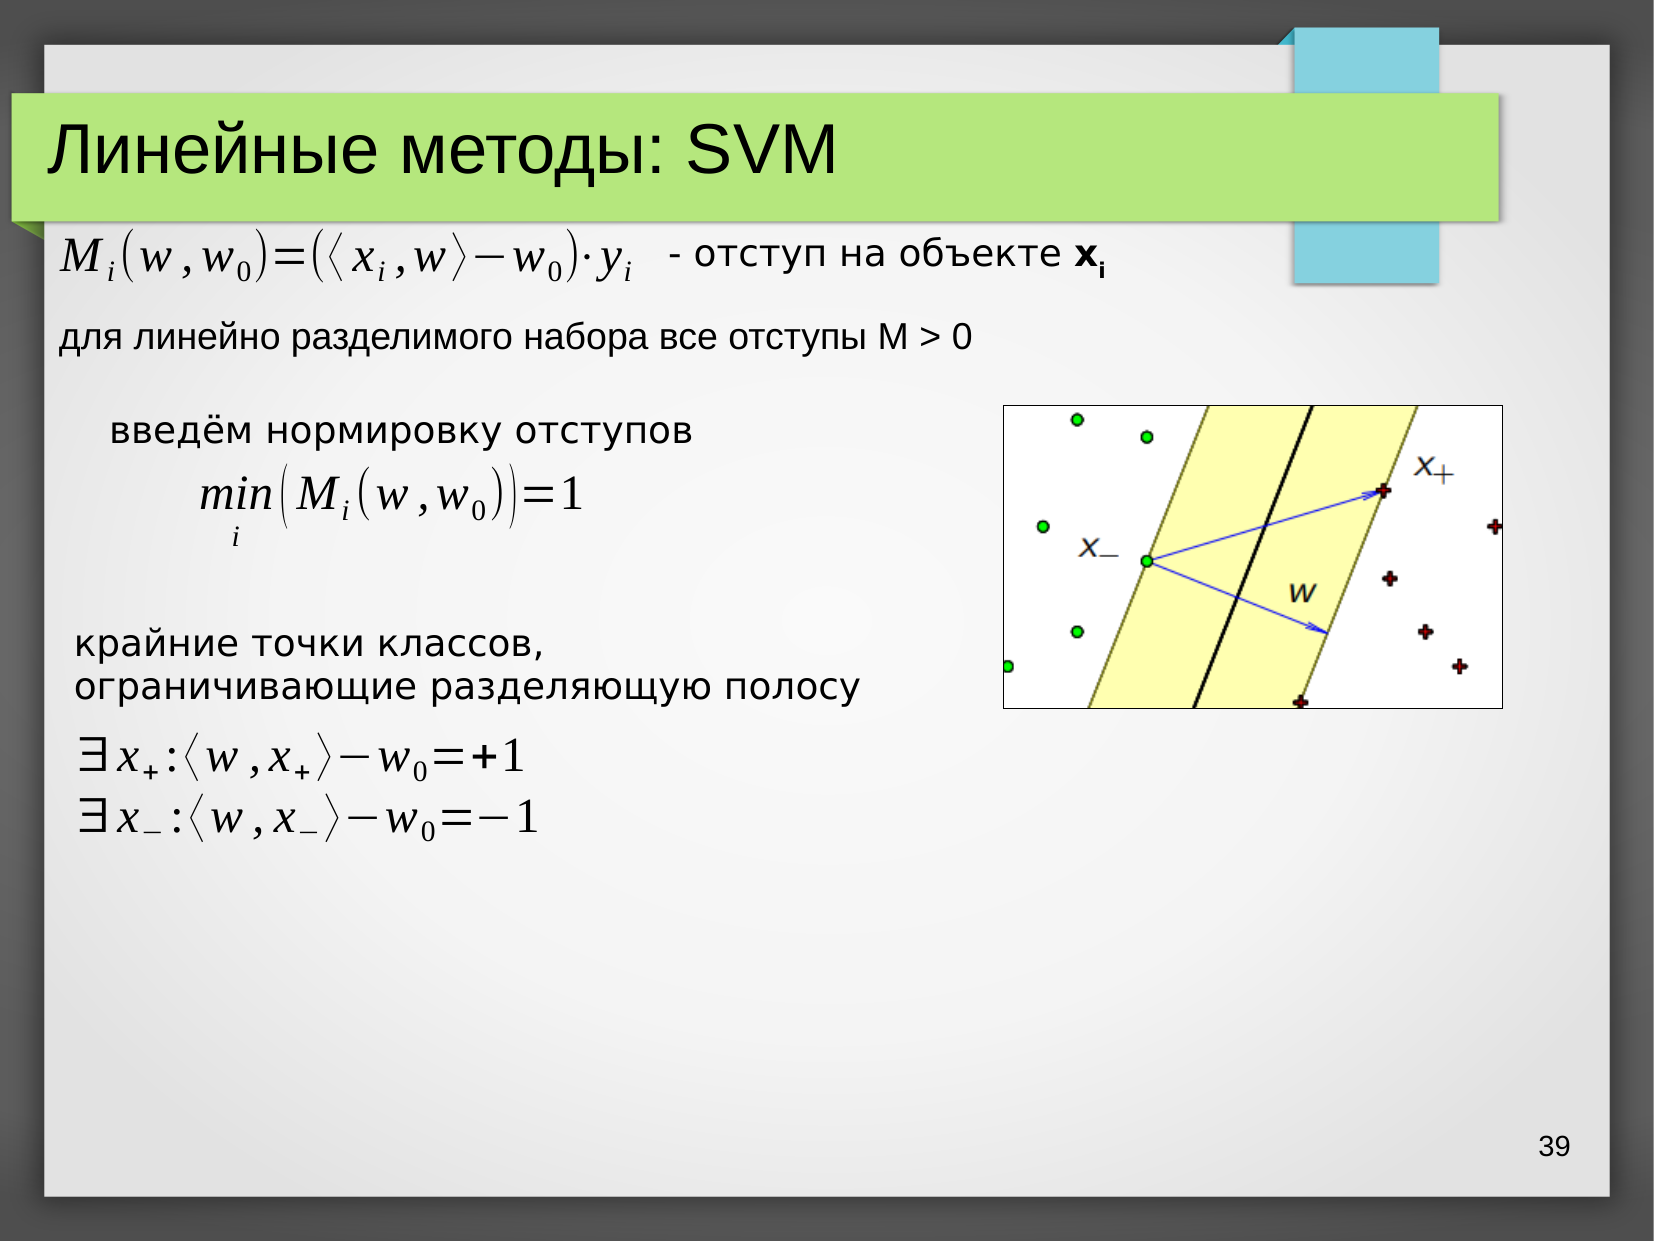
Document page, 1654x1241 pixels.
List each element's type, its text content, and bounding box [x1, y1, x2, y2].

chart [51, 227, 639, 292]
picture [0, 0, 1654, 1241]
text_box - отступ на объекте xi [653, 224, 1146, 292]
text_box для линейно разделимого набора все отступы M > 0 [59, 307, 981, 367]
text_box введём нормировку отступов [94, 401, 721, 461]
text_box крайние точки классов, ограничивающие разделяющую полосу [59, 614, 910, 717]
chart [191, 461, 591, 556]
chart [70, 730, 546, 852]
title Линейные методы: SVM [47, 109, 1501, 189]
